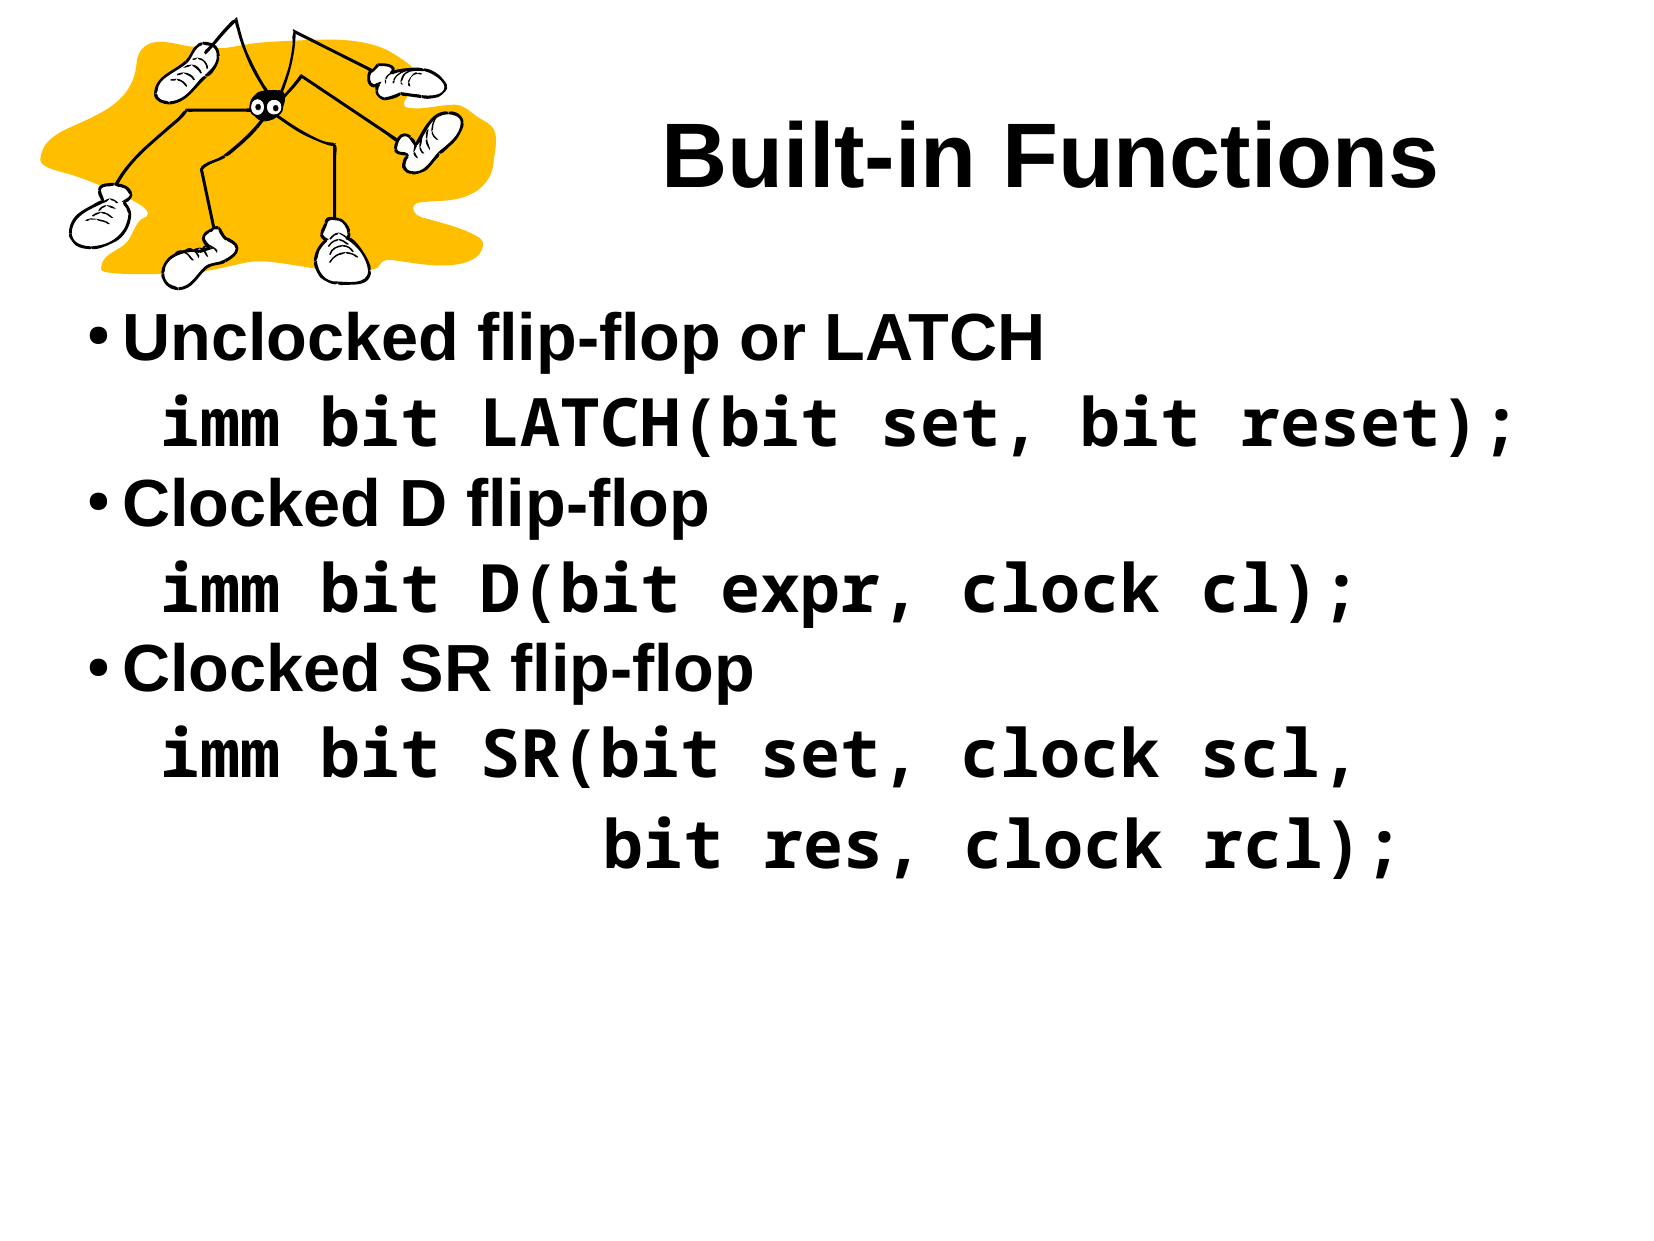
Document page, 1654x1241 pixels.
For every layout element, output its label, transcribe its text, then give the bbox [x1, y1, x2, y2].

picture [40, 17, 497, 291]
subtitle Unclocked flip-flop or LATCH imm bit LATCH(bit set, bit reset); Clocked D flip-flop imm bit D(bit expr, clock cl); Clocked SR flip-flop imm bit SR(bit set, clock scl, bit res, clock rcl); [86, 256, 1575, 1241]
title Built-in Functions [531, 49, 1571, 256]
